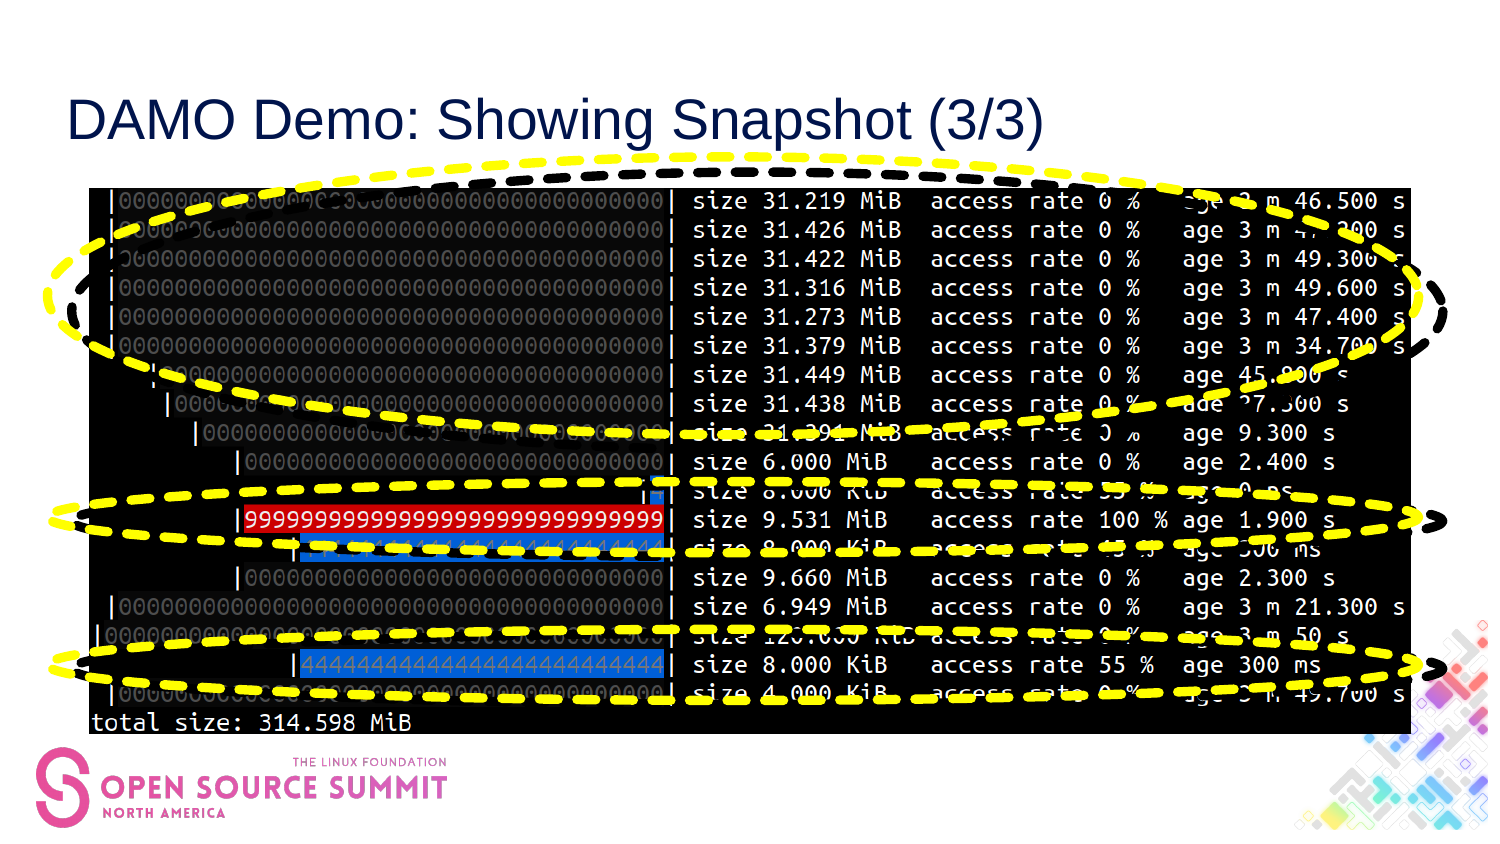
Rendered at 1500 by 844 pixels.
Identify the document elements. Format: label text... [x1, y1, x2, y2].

picture [89, 487, 1409, 551]
picture [36, 747, 447, 828]
picture [89, 188, 1411, 505]
title DAMO Demo: Showing Snapshot (3/3) [51, 72, 1449, 167]
picture [89, 634, 1409, 699]
picture [89, 534, 1488, 830]
